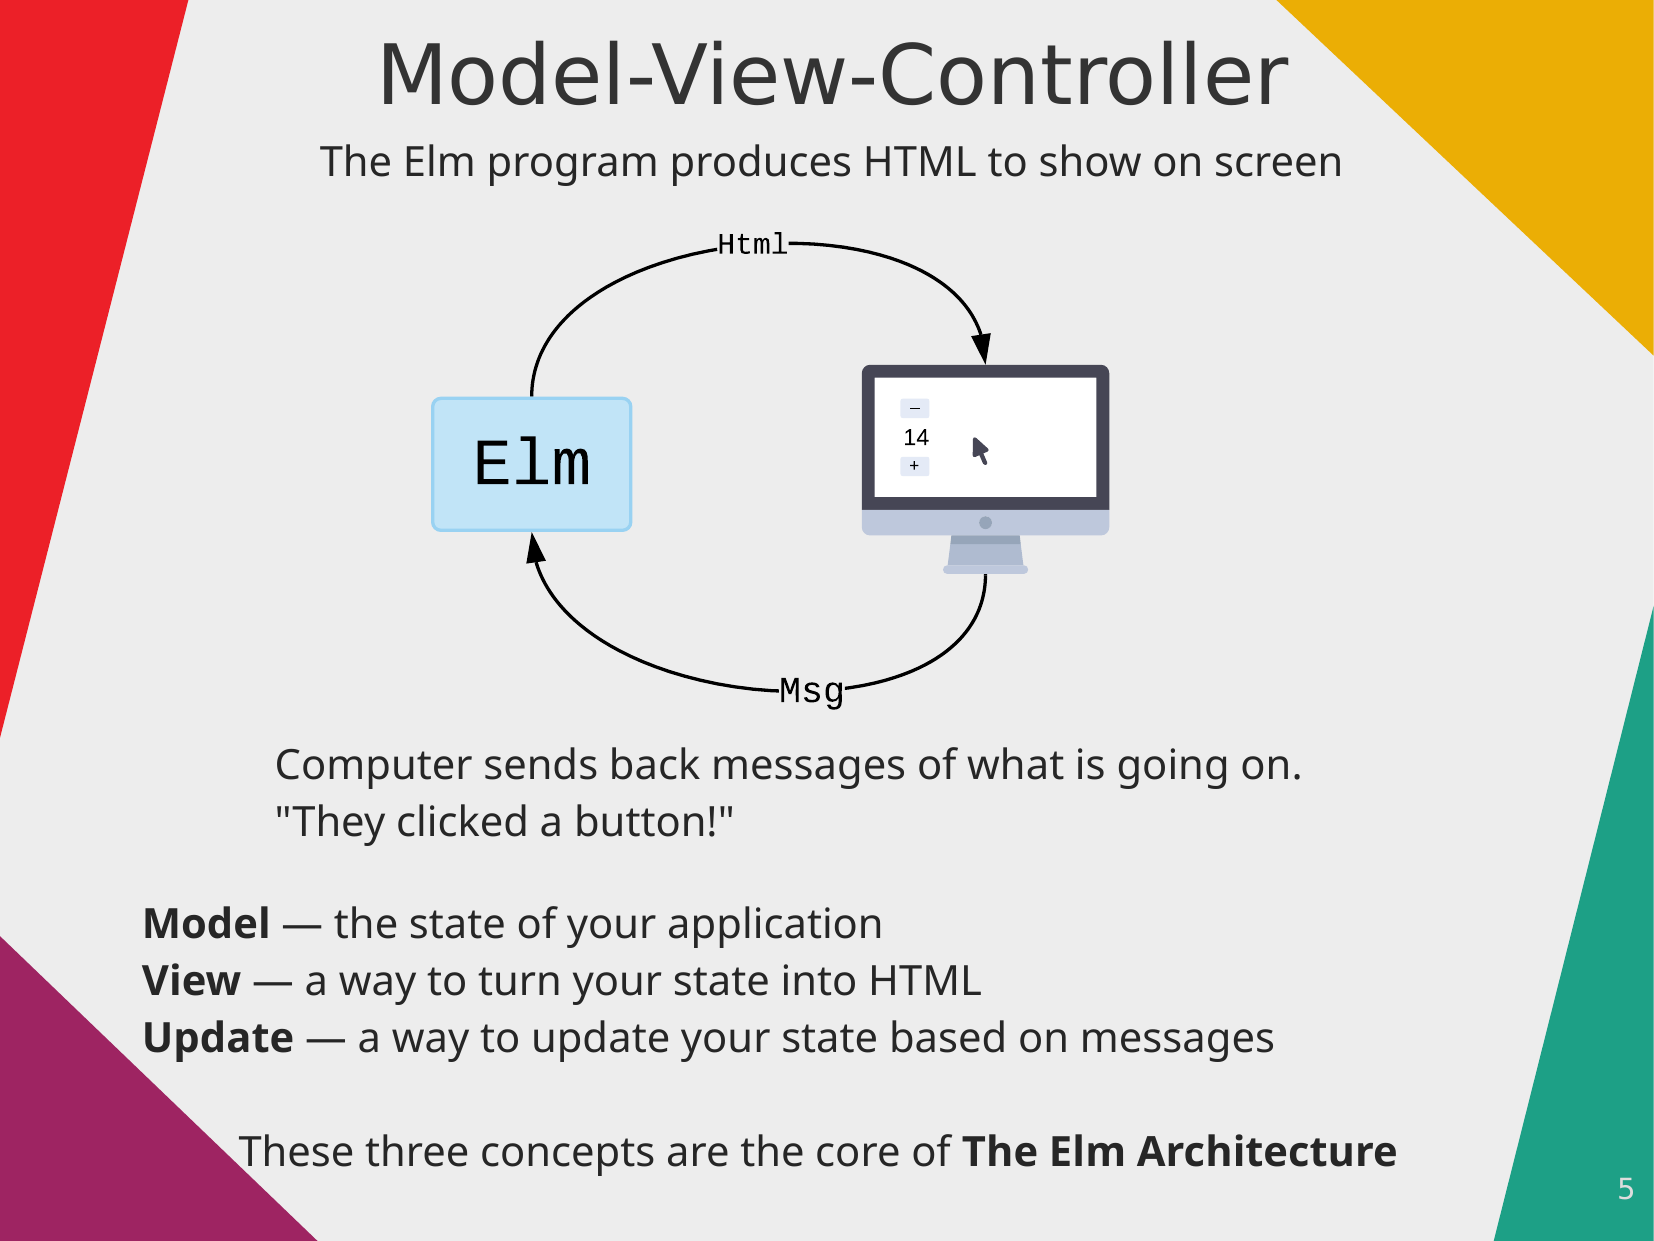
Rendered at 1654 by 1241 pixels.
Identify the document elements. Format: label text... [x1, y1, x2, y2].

picture [354, 188, 1182, 727]
text_box The Elm program produces HTML to show on screen [305, 123, 1324, 188]
title Model-View-Controller [0, 0, 1654, 188]
text_box Computer sends back messages of what is going on. "They clicked a button!" [259, 727, 1295, 841]
text_box Model — the state of your application View — a way to turn your state into HTML Update — a way to update your state based on messages These three concepts are the core of The Elm Architecture [127, 728, 1527, 1133]
